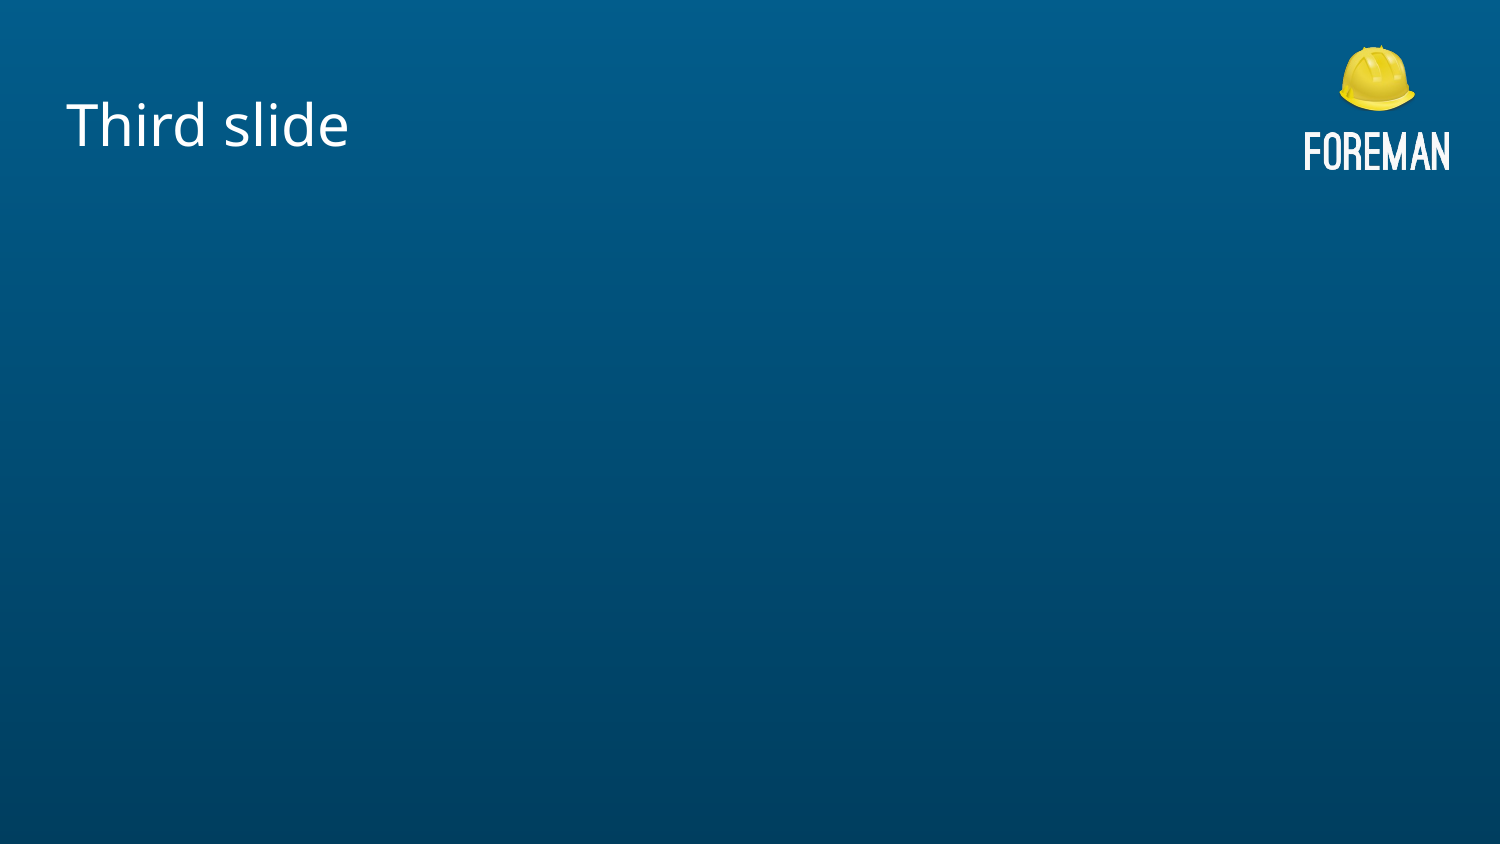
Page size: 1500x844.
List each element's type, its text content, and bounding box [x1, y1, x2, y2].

title Third slide [51, 72, 1449, 167]
picture [1346, 47, 1405, 72]
